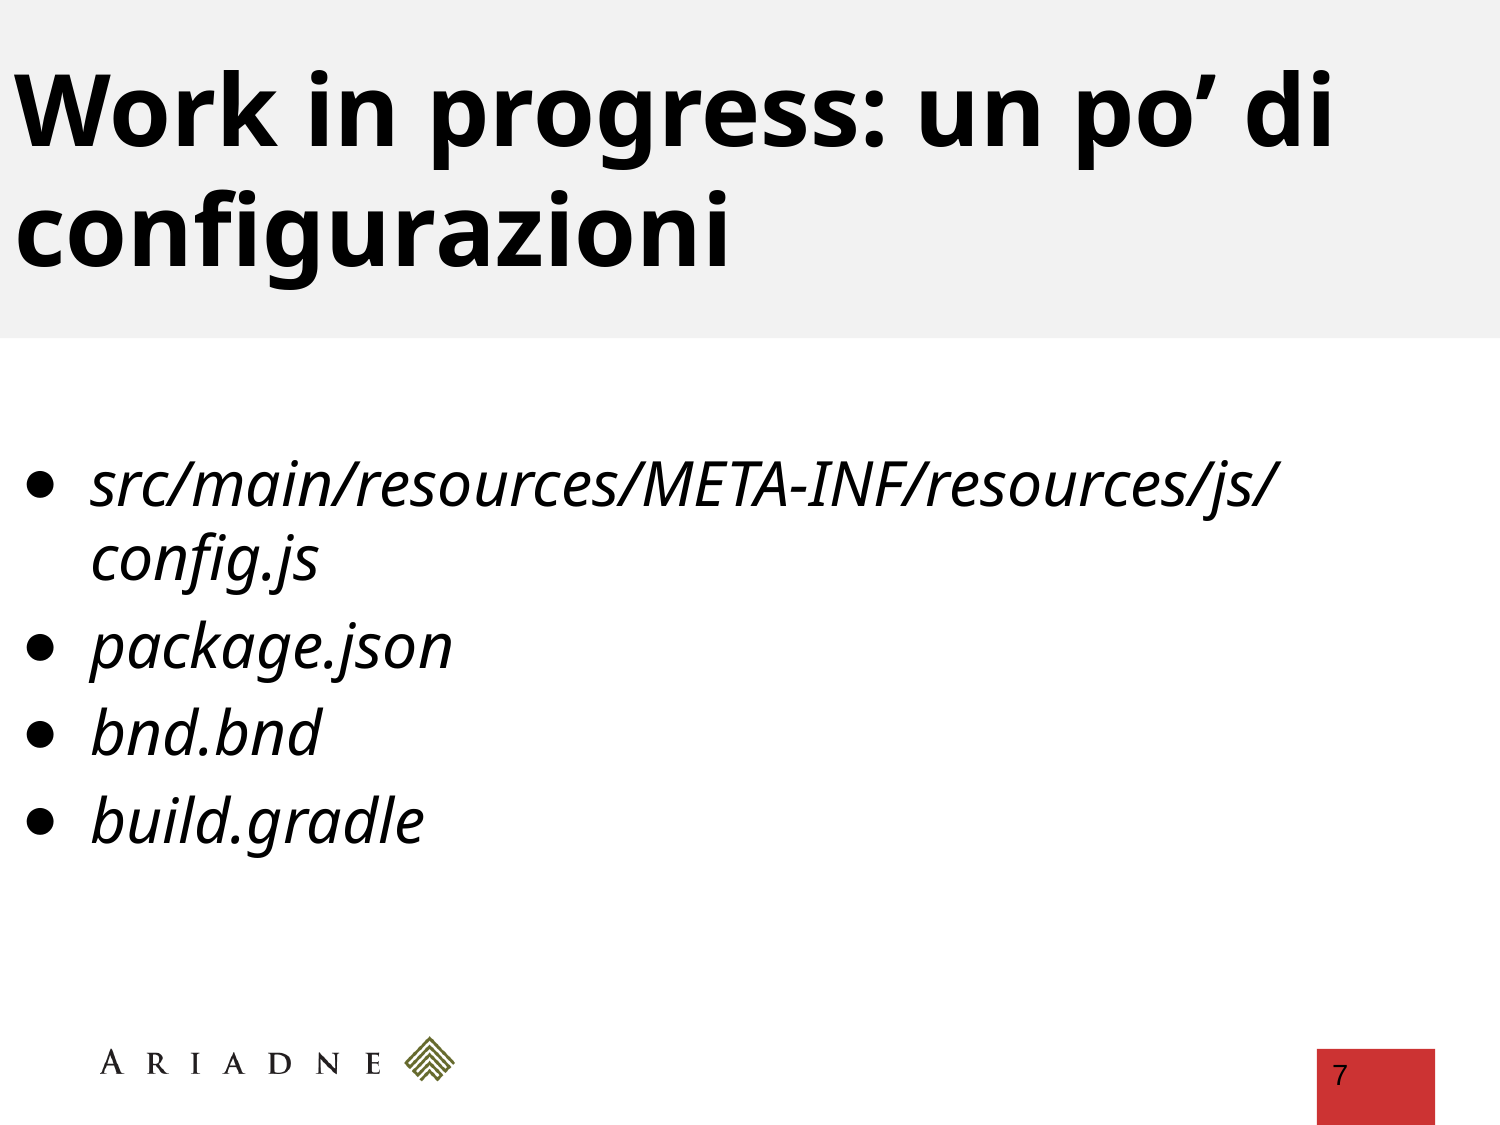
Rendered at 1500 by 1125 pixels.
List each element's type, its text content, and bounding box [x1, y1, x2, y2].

title Work in progress: un po’ di configurazioni [0, 0, 1500, 339]
subtitle src/main/resources/META-INF/resources/js/config.js package.json bnd.bnd build.gradle [0, 428, 1492, 1002]
picture [100, 1036, 455, 1083]
slide_number <number> [1316, 1048, 1436, 1125]
